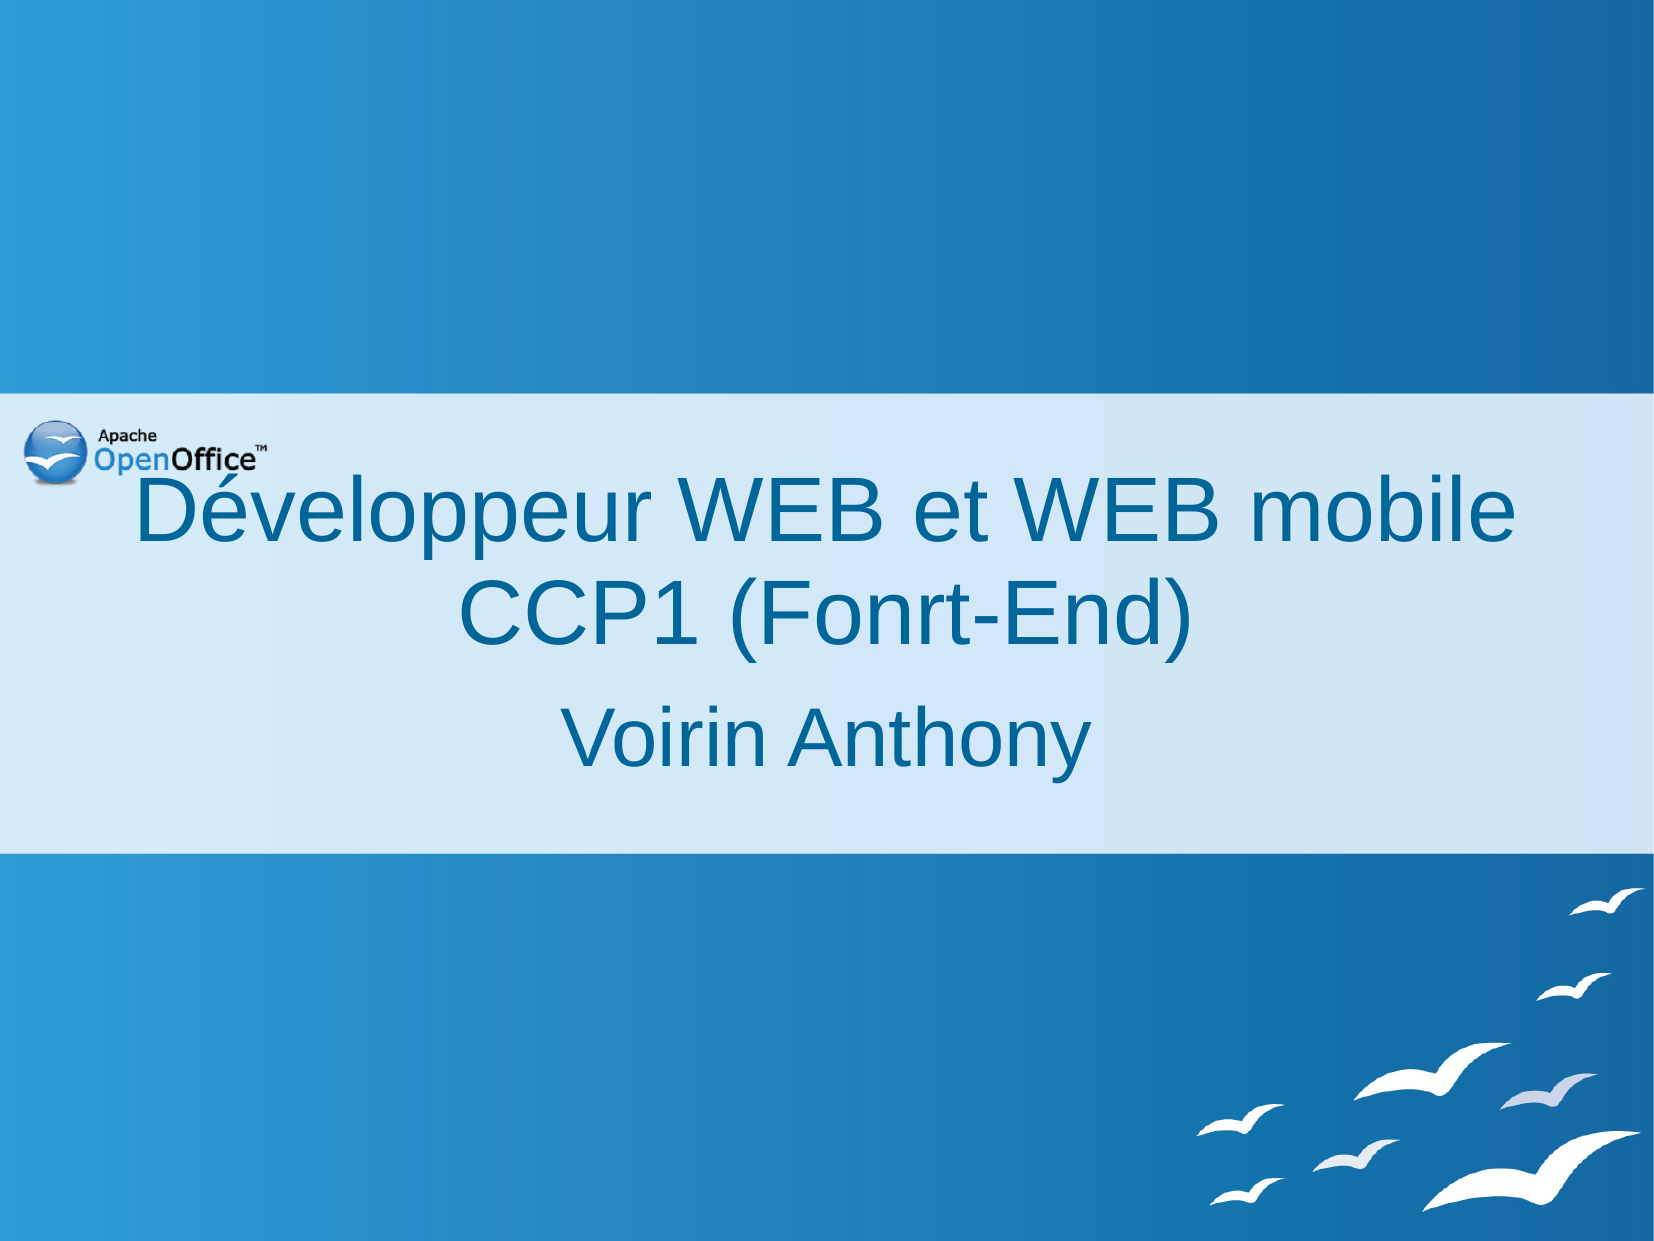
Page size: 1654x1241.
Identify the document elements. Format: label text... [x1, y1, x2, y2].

title Développeur WEB et WEB mobile CCP1 (Fonrt-End) [122, 458, 1531, 664]
picture [0, 0, 1654, 1241]
subtitle Voirin Anthony [247, 649, 1407, 827]
